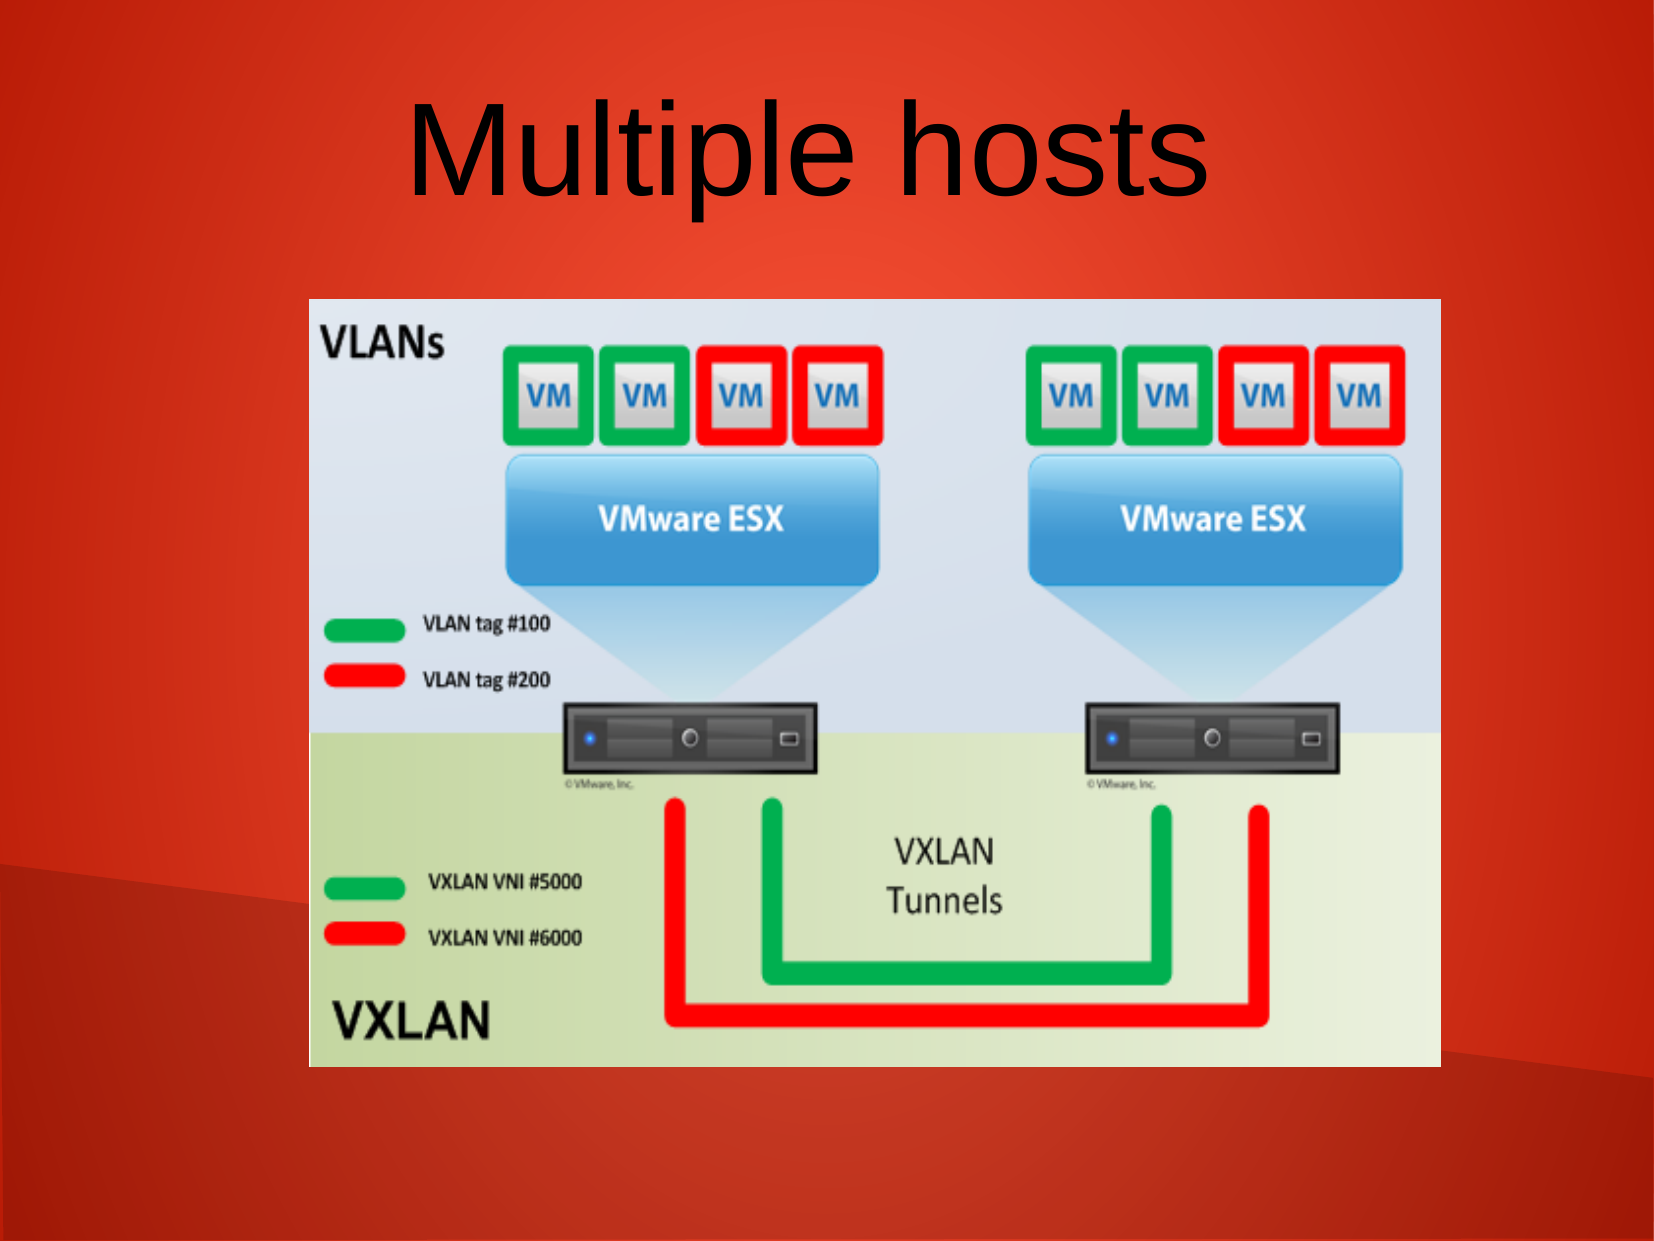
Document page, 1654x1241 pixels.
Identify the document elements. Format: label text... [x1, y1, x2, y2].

picture [309, 299, 1441, 1067]
title Multiple hosts [82, 47, 1571, 252]
